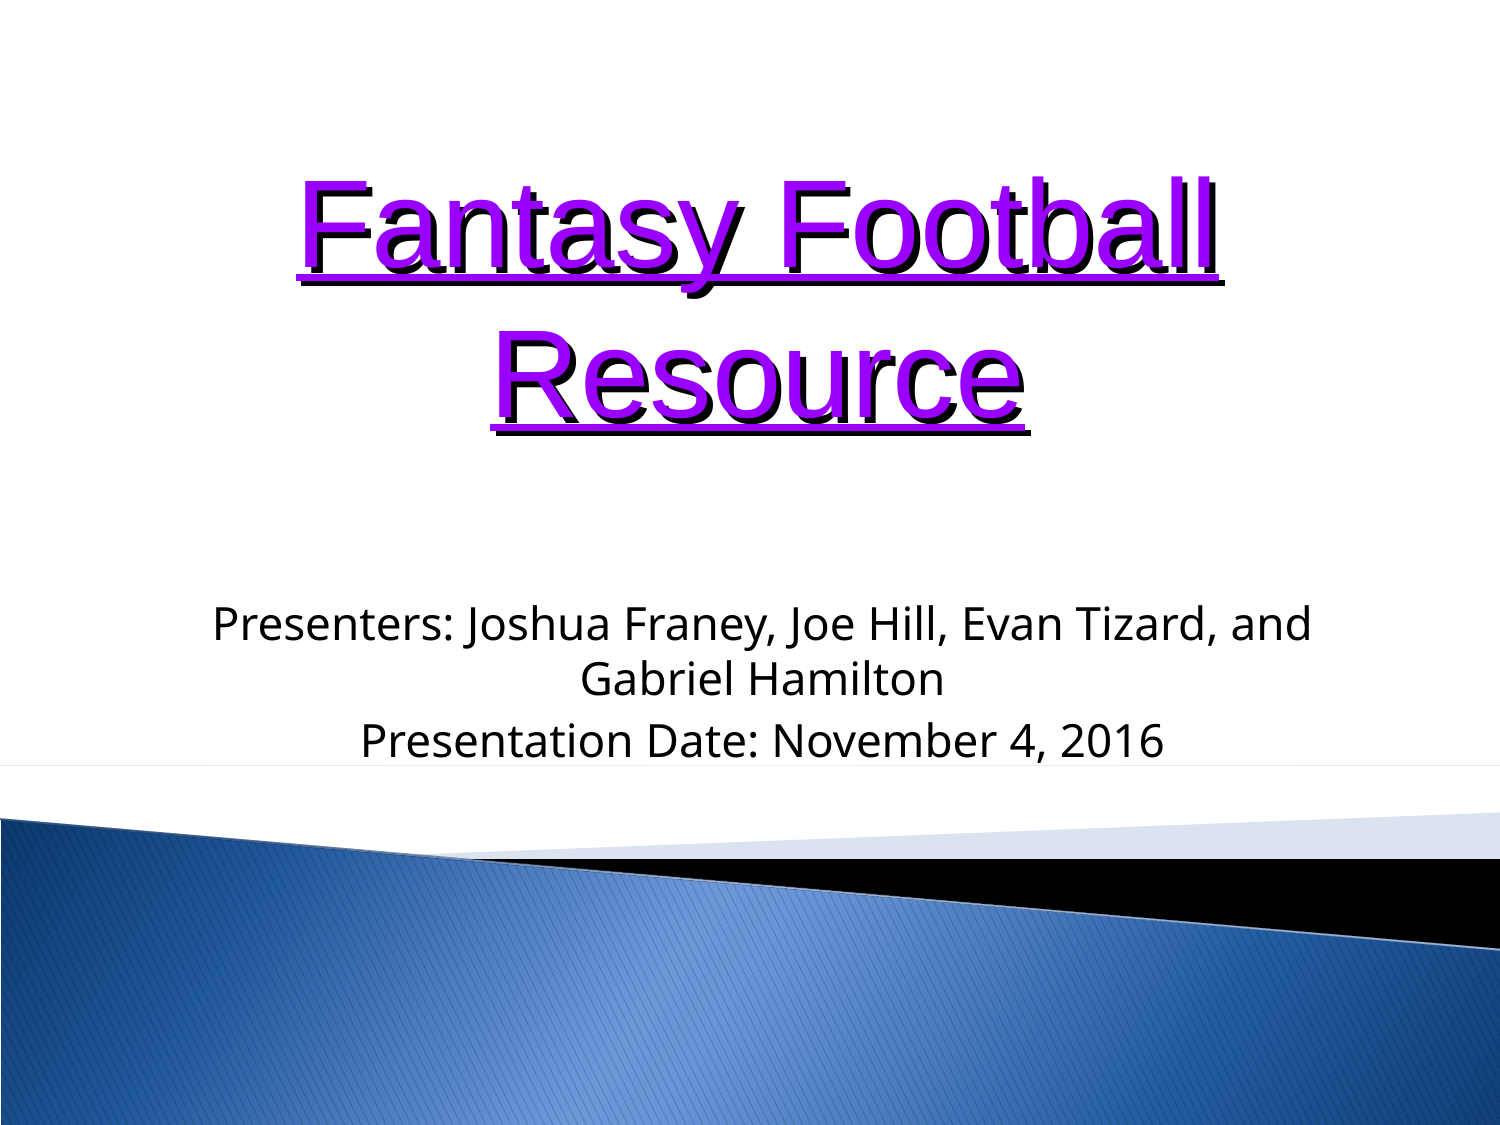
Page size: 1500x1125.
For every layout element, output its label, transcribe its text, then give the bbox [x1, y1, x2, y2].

text_box Fantasy Football Resource [195, 135, 1321, 450]
text_box Presenters: Joshua Franey, Joe Hill, Evan Tizard, and Gabriel Hamilton Presentation Date: November 4, 2016 [162, 587, 1363, 850]
picture [0, 818, 1500, 1125]
